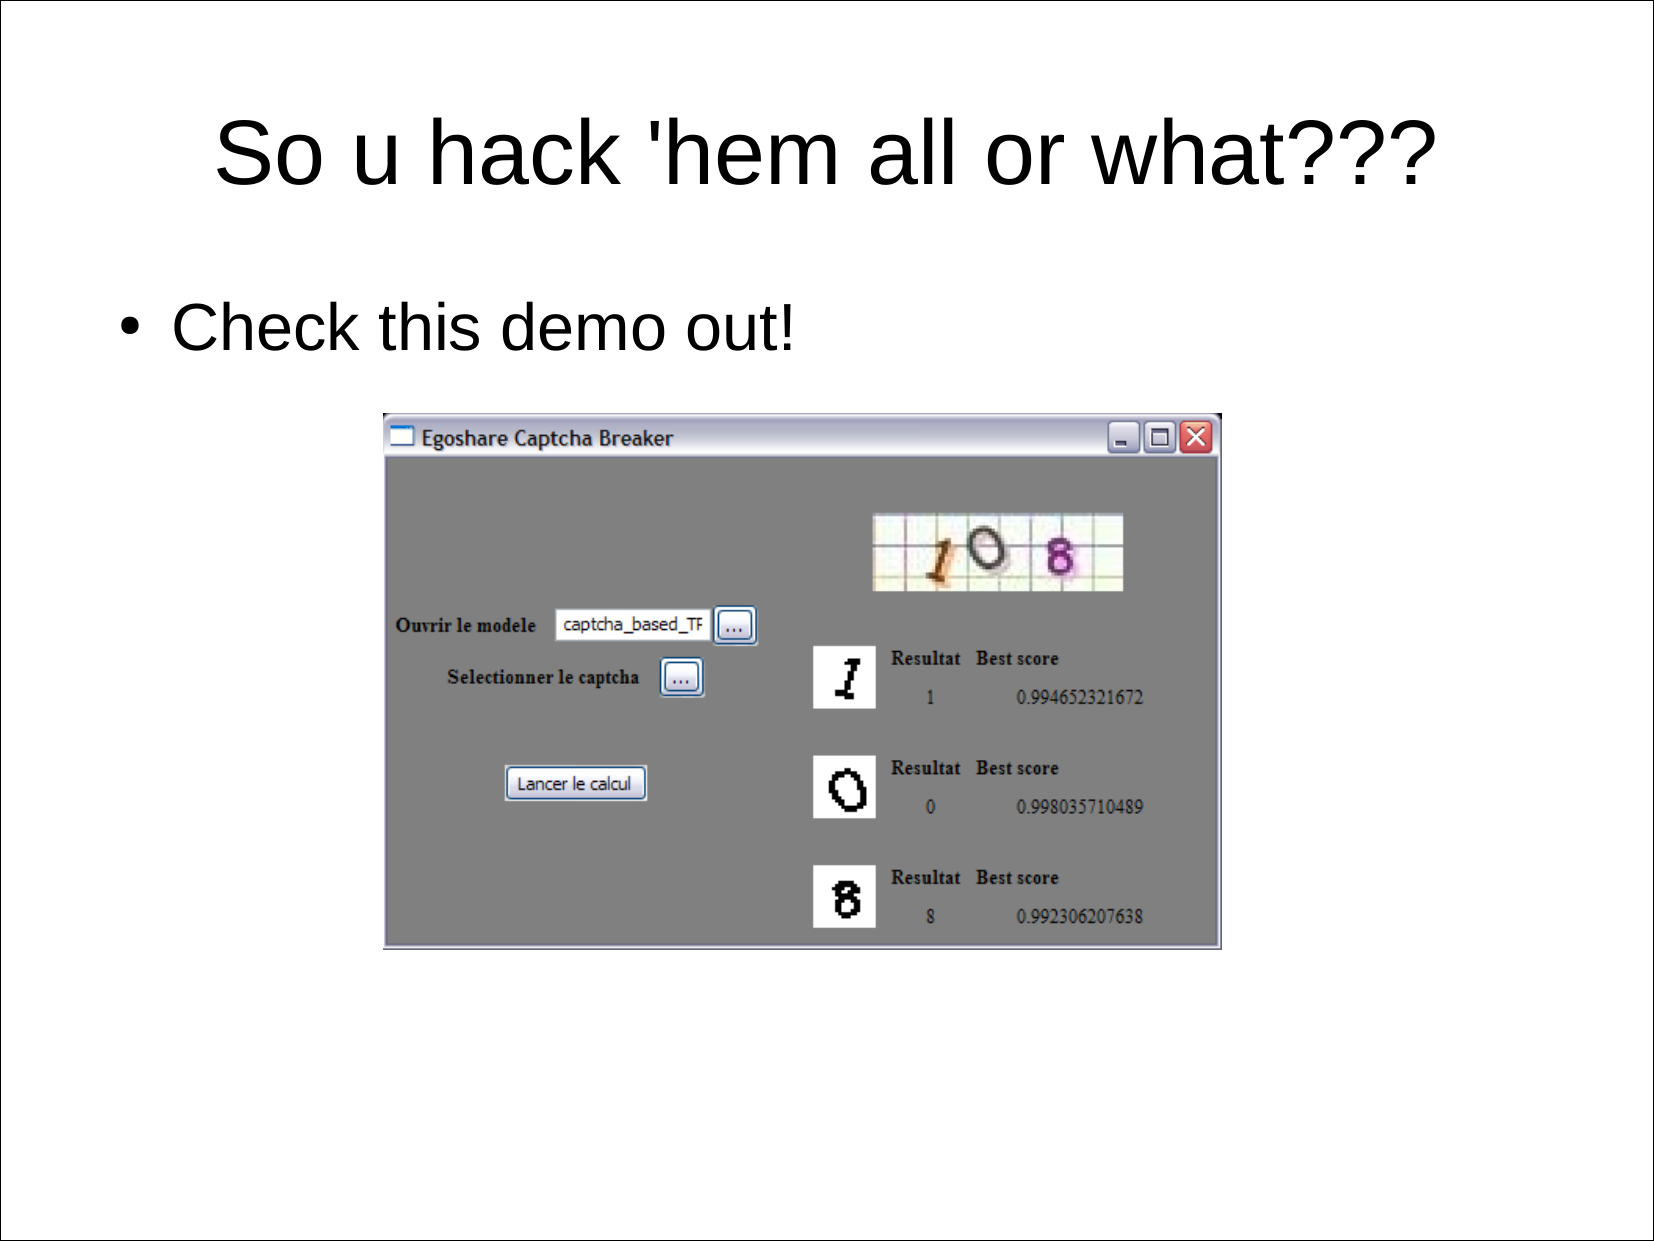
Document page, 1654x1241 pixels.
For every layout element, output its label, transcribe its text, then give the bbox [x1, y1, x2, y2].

list Check this demo out! [82, 290, 1571, 1094]
title So u hack 'hem all or what??? [82, 56, 1571, 250]
picture [383, 413, 1222, 950]
